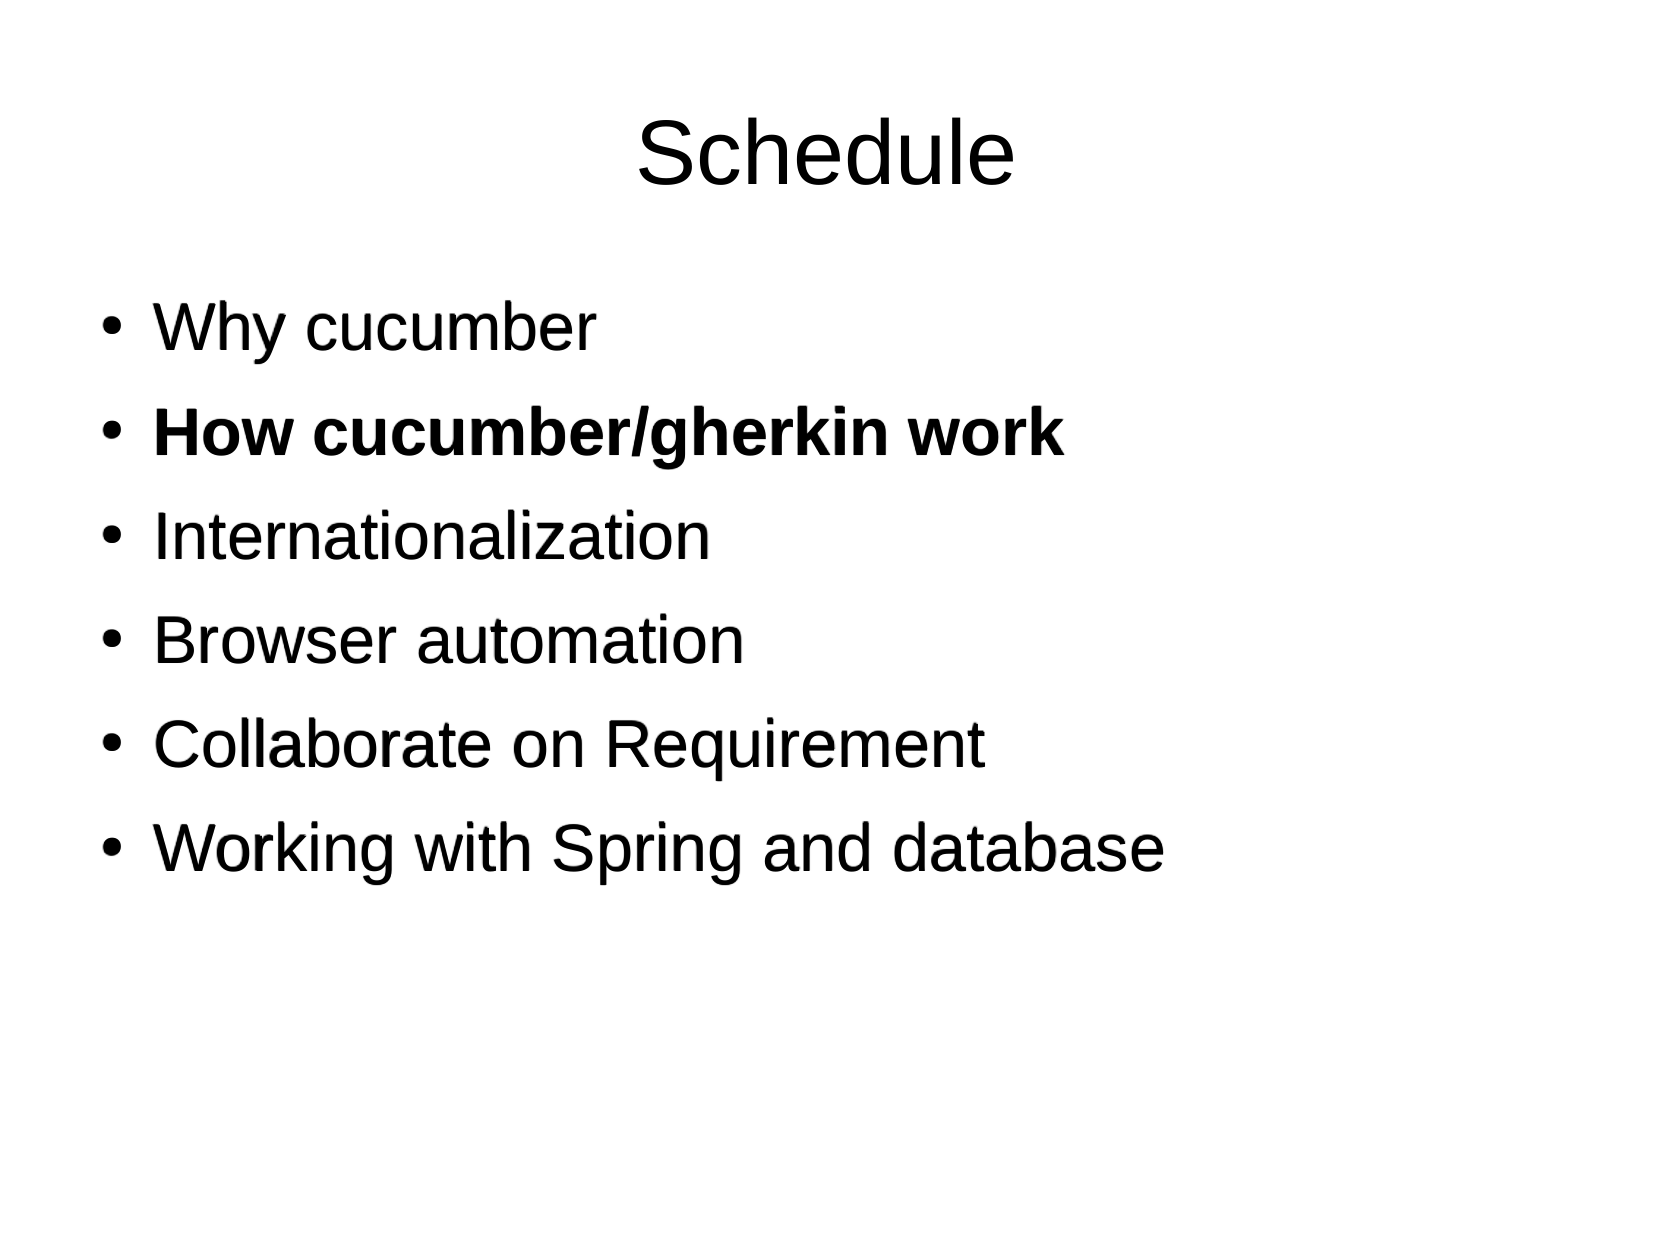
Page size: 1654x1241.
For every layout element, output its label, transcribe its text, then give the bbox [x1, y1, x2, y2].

list Why cucumber How cucumber/gherkin work Internationalization Browser automation Collaborate on Requirement Working with Spring and database [82, 290, 1571, 1010]
title Schedule [82, 49, 1571, 257]
